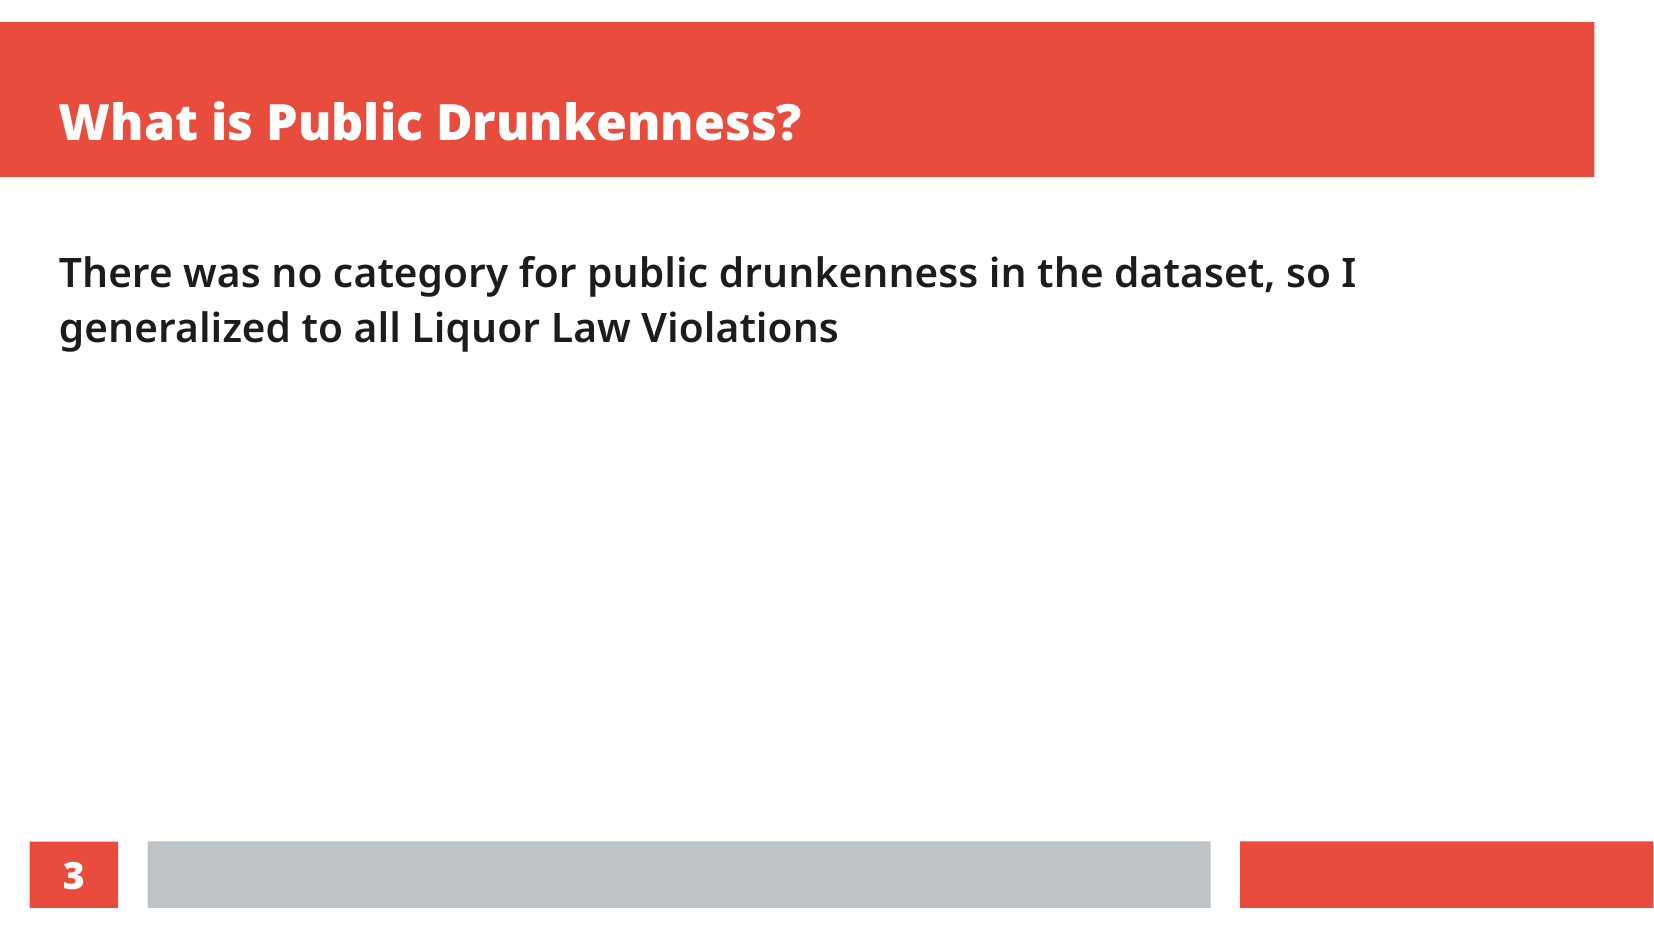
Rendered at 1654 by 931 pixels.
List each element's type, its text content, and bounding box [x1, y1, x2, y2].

list There was no category for public drunkenness in the dataset, so I generalized to all Liquor Law Violations [59, 243, 1565, 820]
title What is Public Drunkenness? [59, 44, 1595, 156]
